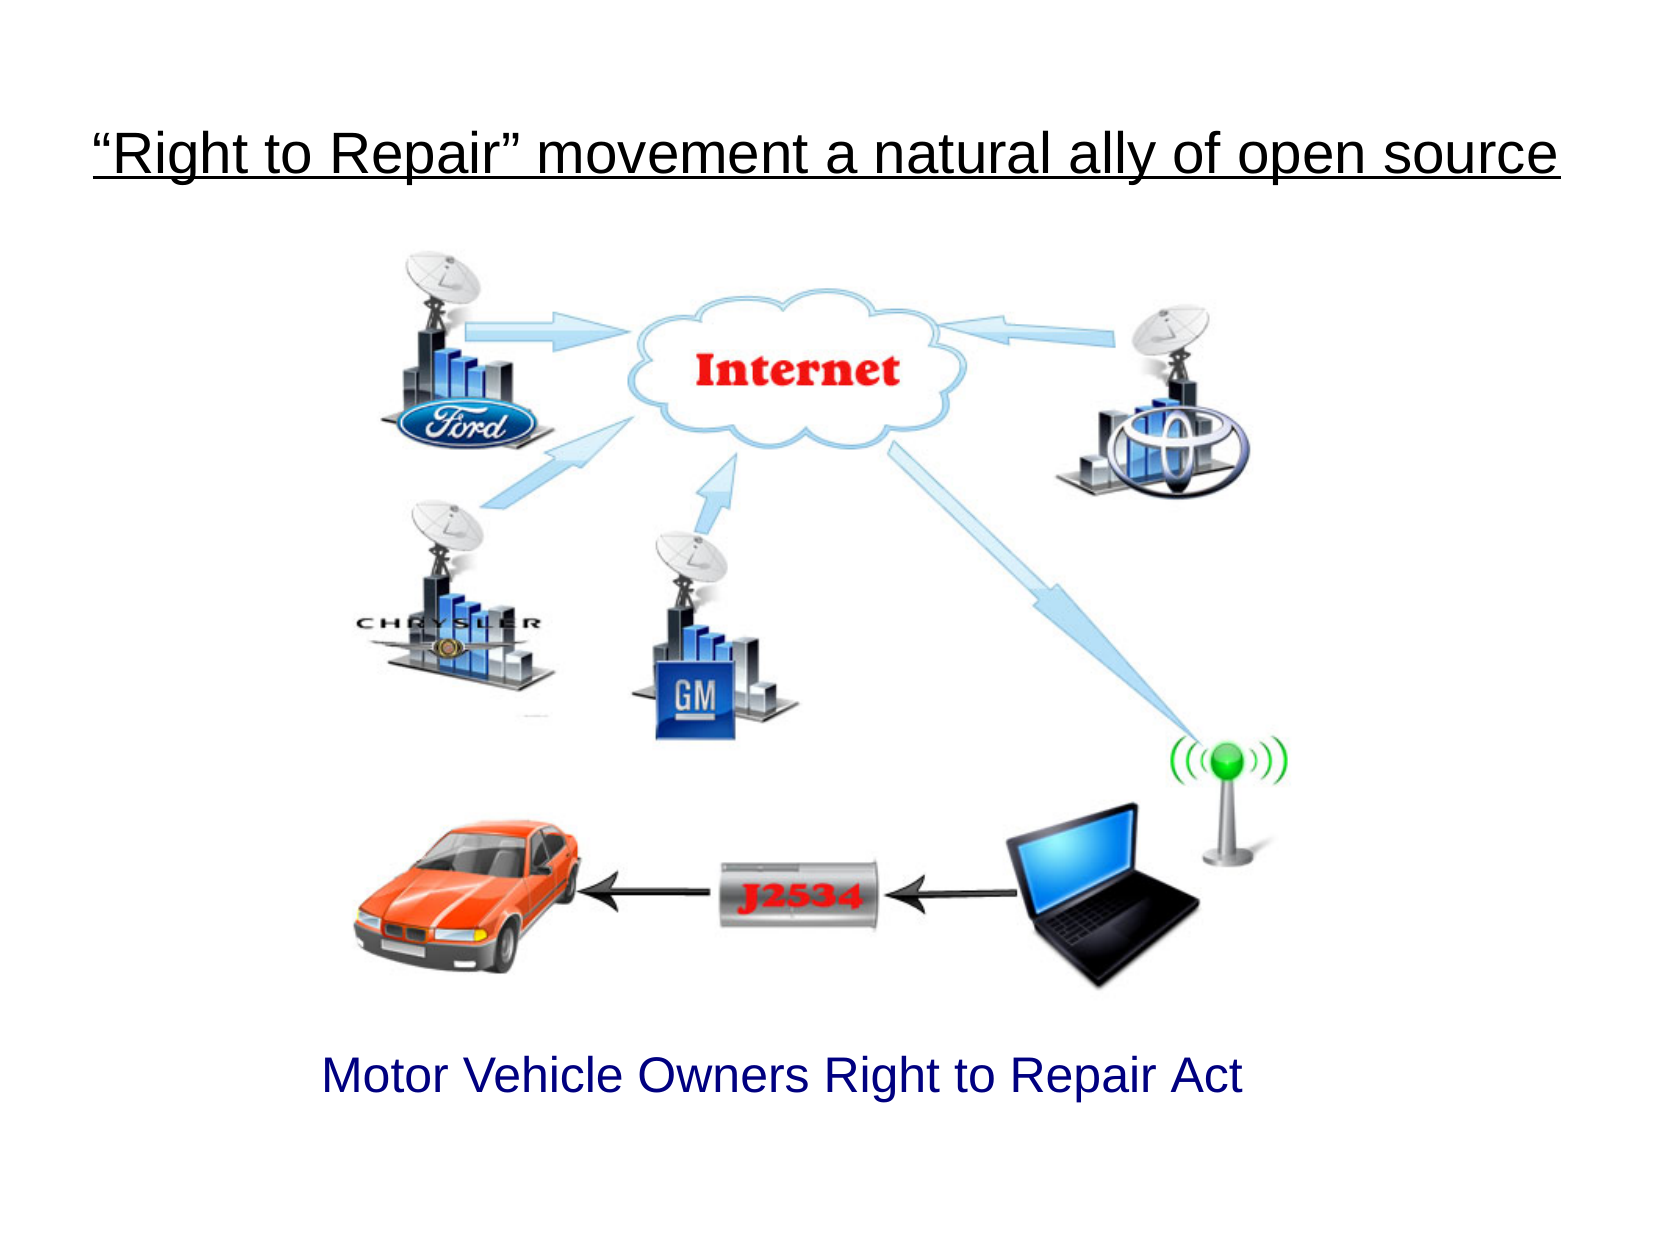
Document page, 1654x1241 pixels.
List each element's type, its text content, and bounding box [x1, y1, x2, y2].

text_box Motor Vehicle Owners Right to Repair Act [301, 1035, 1352, 1141]
picture [340, 237, 1313, 1006]
title “Right to Repair” movement a natural ally of open source [82, 49, 1571, 257]
